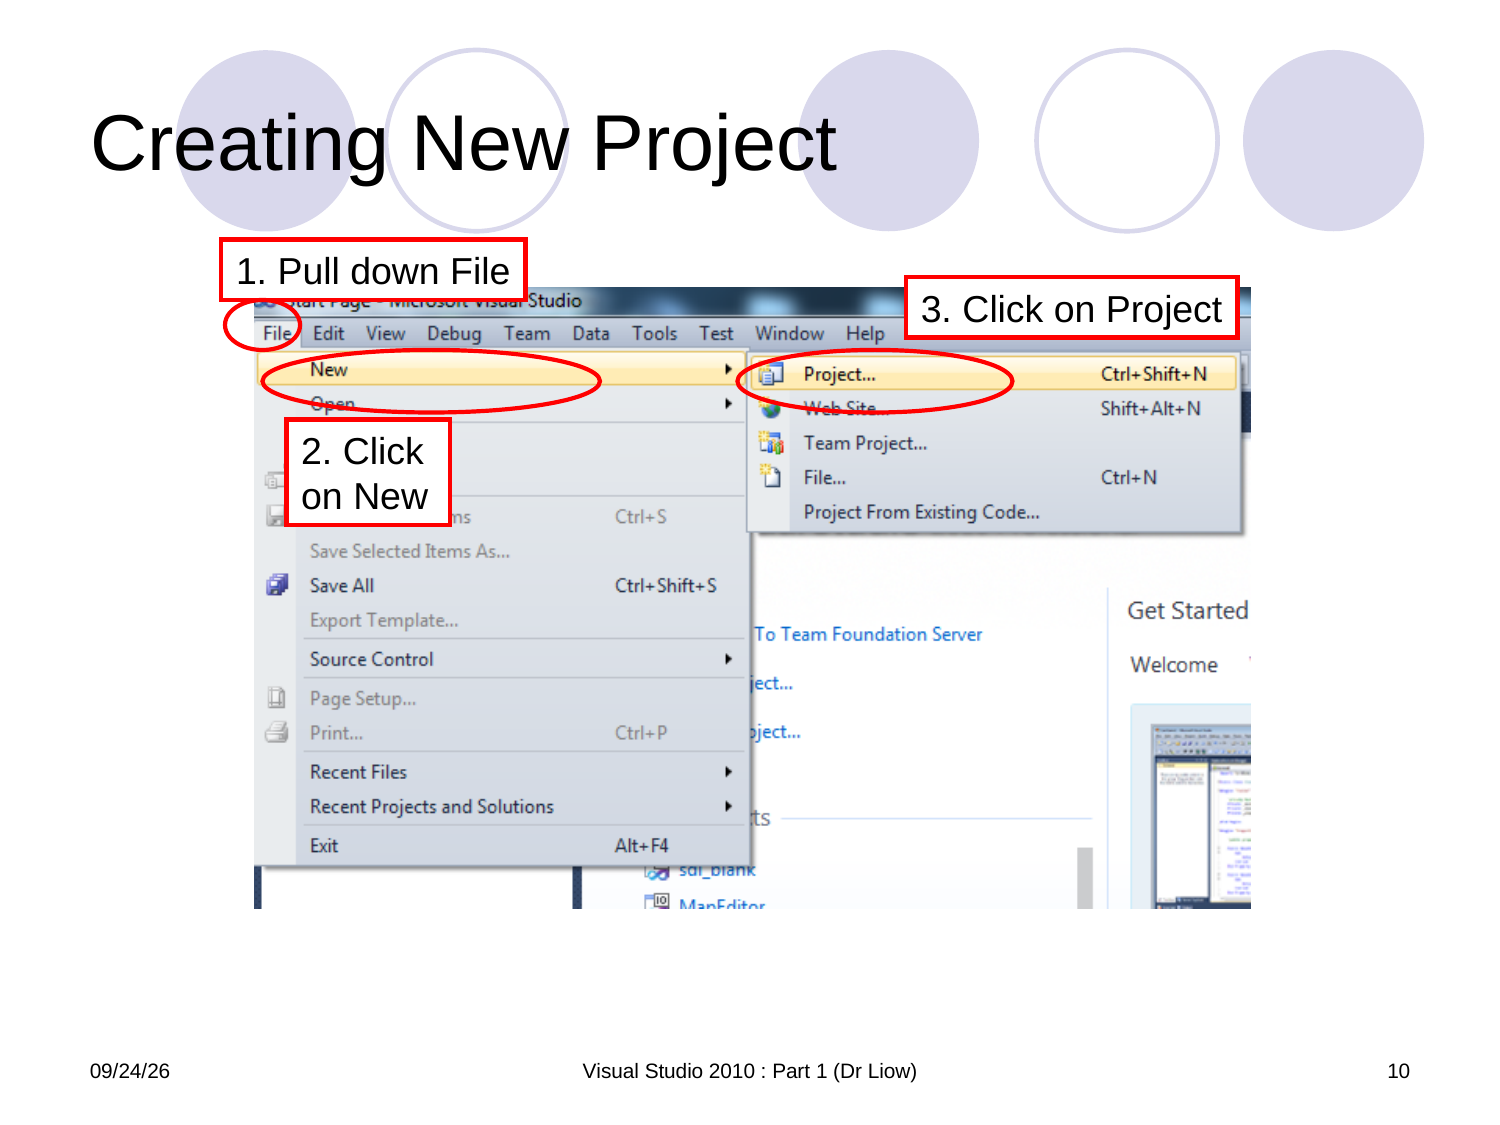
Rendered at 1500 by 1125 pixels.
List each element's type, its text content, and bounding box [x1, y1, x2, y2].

text_box 1. Pull down File [221, 239, 526, 300]
text_box Visual Studio 2010 : Part 1 (Dr Liow) [512, 1049, 988, 1101]
picture [254, 303, 297, 347]
text_box <number> [1074, 1049, 1426, 1101]
text_box 08/22/12 [74, 1049, 426, 1101]
title Creating New Project [75, 45, 1426, 233]
text_box 2. Click on New [286, 419, 451, 526]
picture [254, 287, 1251, 909]
text_box 3. Click on Project [906, 277, 1238, 338]
